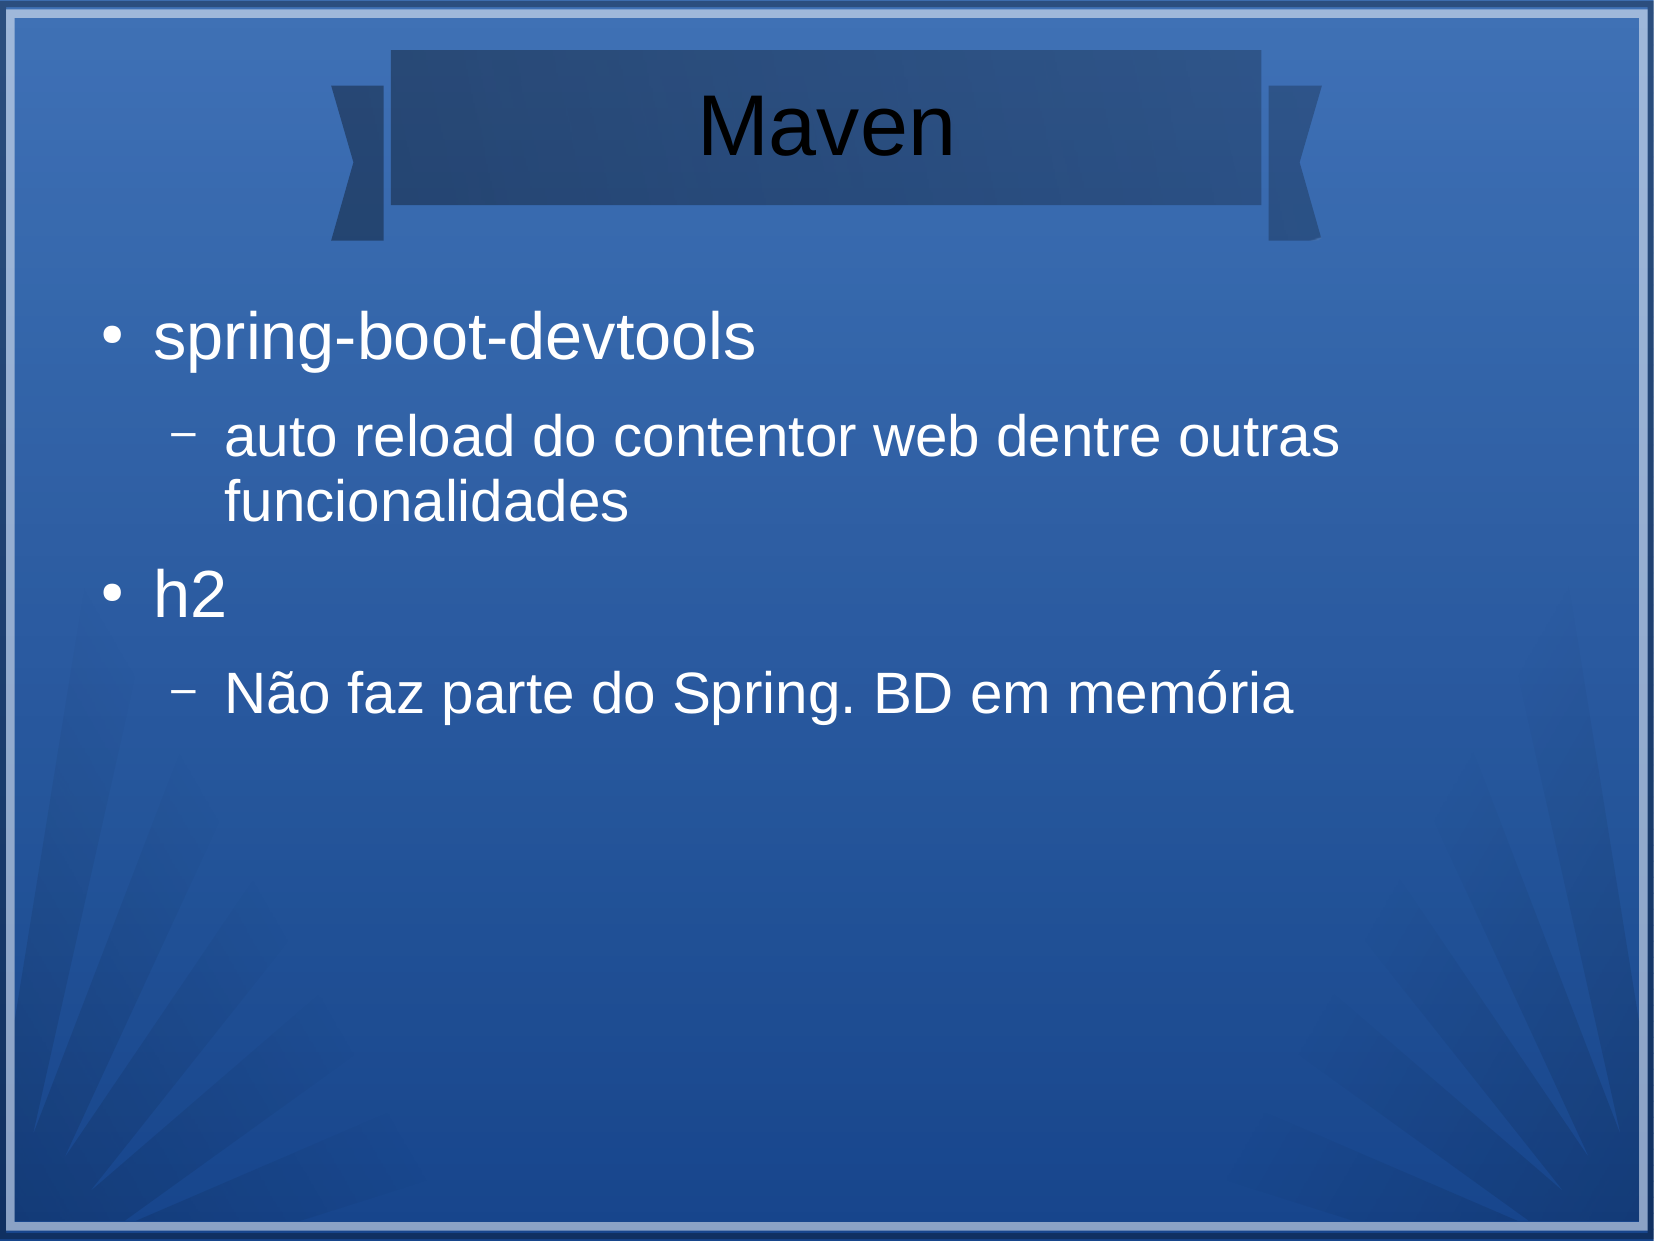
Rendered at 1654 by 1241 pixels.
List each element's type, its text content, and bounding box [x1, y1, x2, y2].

title Maven [389, 47, 1264, 205]
list spring-boot-devtools auto reload do contentor web dentre outras funcionalidades h2 Não faz parte do Spring. BD em memória [82, 299, 1571, 1241]
